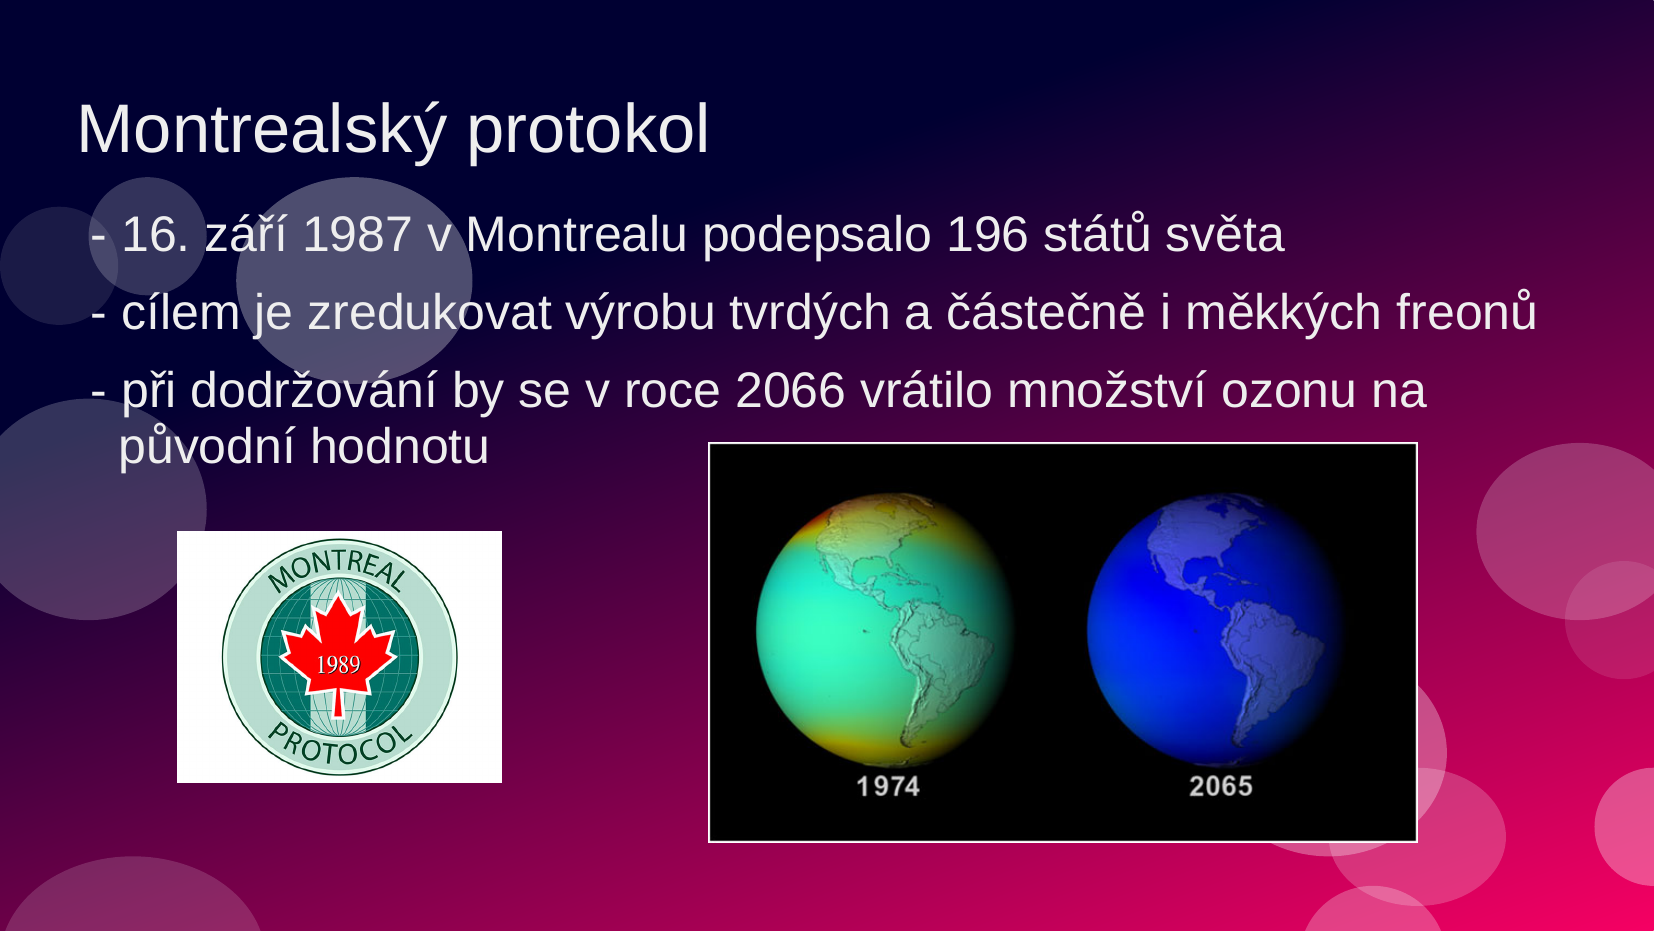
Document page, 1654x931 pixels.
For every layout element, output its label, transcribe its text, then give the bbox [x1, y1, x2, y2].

picture [177, 531, 502, 783]
picture [708, 442, 1418, 844]
title Montrealský protokol [76, 51, 1565, 207]
list - 16. září 1987 v Montrealu podepsalo 196 států světa - cílem je zredukovat výrobu tvrdých a částečně i měkkých freonů - při dodržování by se v roce 2066 vrátilo množství ozonu na původní hodnotu [76, 206, 1554, 798]
